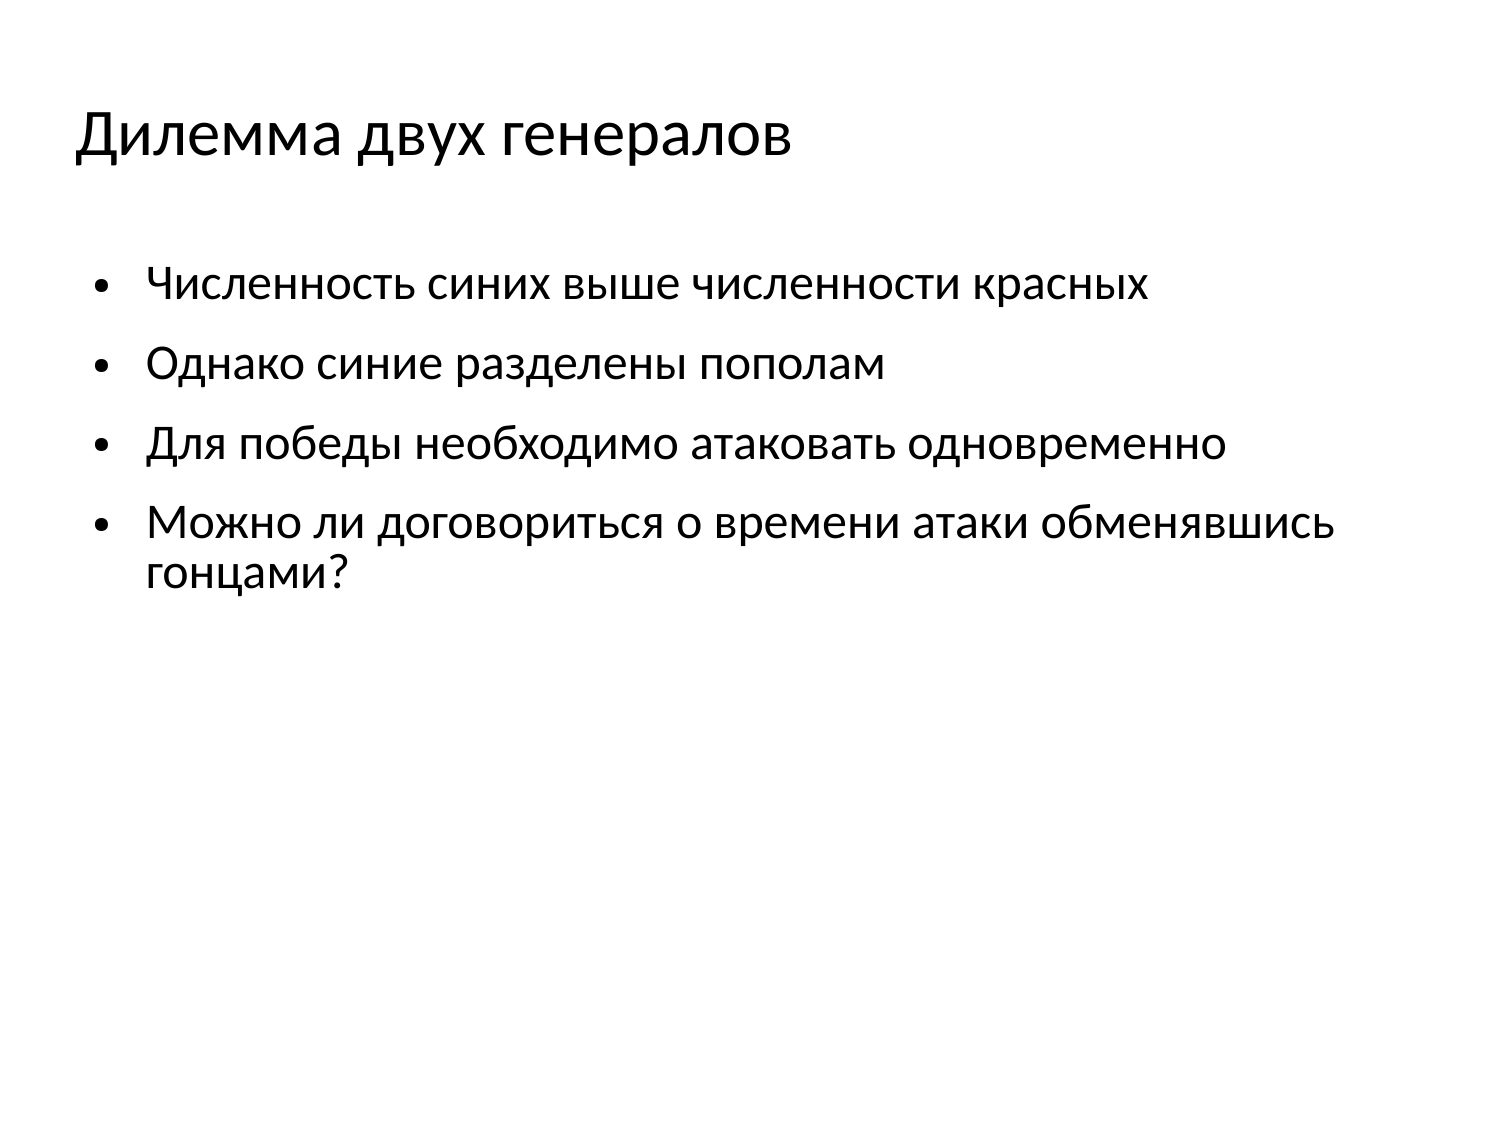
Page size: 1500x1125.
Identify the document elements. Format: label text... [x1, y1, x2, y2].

title Дилемма двух генералов [75, 45, 1425, 233]
list Численность синих выше численности красных Однако синие разделены пополам Для победы необходимо атаковать одновременно Можно ли договориться о времени атаки обменявшись гонцами? [75, 262, 1425, 1005]
